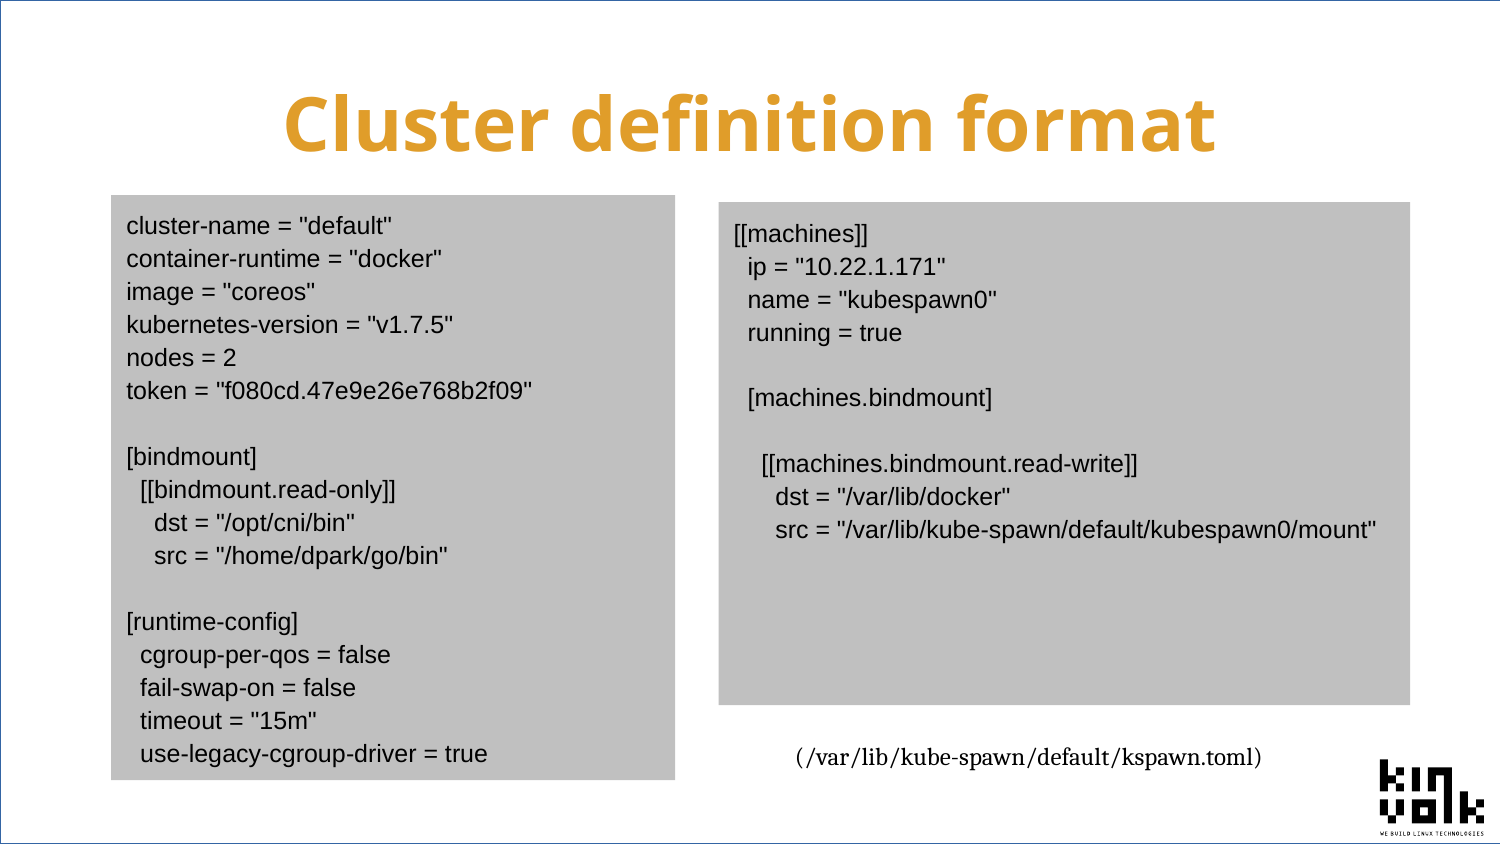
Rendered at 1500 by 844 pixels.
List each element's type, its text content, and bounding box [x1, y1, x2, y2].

list cluster-name = "default" container-runtime = "docker" image = "coreos" kubernetes-version = "v1.7.5" nodes = 2 token = "f080cd.47e9e26e768b2f09" [bindmount] [[bindmount.read-only]] dst = "/opt/cni/bin" src = "/home/dpark/go/bin" [runtime-config] cgroup-per-qos = false fail-swap-on = false timeout = "15m" use-legacy-cgroup-driver = true [111, 195, 676, 781]
picture [1373, 753, 1491, 843]
list [[machines]] ip = "10.22.1.171" name = "kubespawn0" running = true [machines.bindmount] [[machines.bindmount.read-write]] dst = "/var/lib/docker" src = "/var/lib/kube-spawn/default/kubespawn0/mount" [718, 202, 1411, 706]
text_box (/var/lib/kube-spawn/default/kspawn.toml) [780, 735, 1295, 780]
title Cluster definition format [51, 61, 1449, 156]
text_box [0, 0, 1500, 844]
